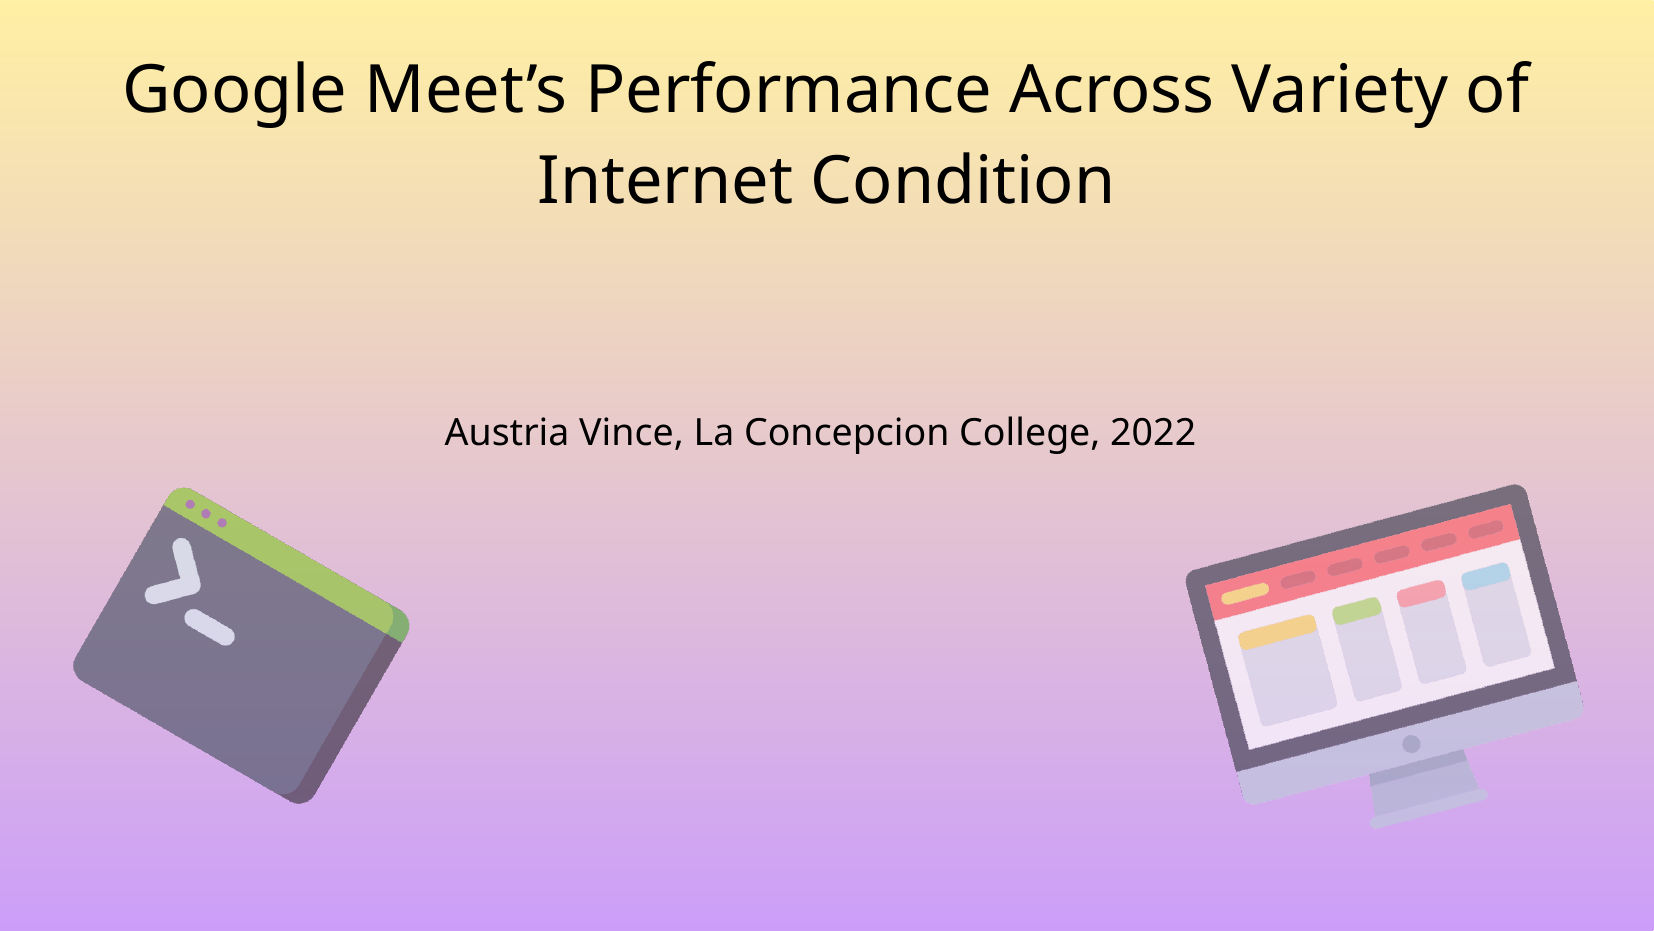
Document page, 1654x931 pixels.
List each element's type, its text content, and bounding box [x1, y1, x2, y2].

picture [1175, 455, 1607, 886]
picture [40, 444, 442, 846]
subtitle Austria Vince, La Concepcion College, 2022 [76, 342, 1565, 520]
title Google Meet’s Performance Across Variety of Internet Condition [82, 51, 1571, 214]
